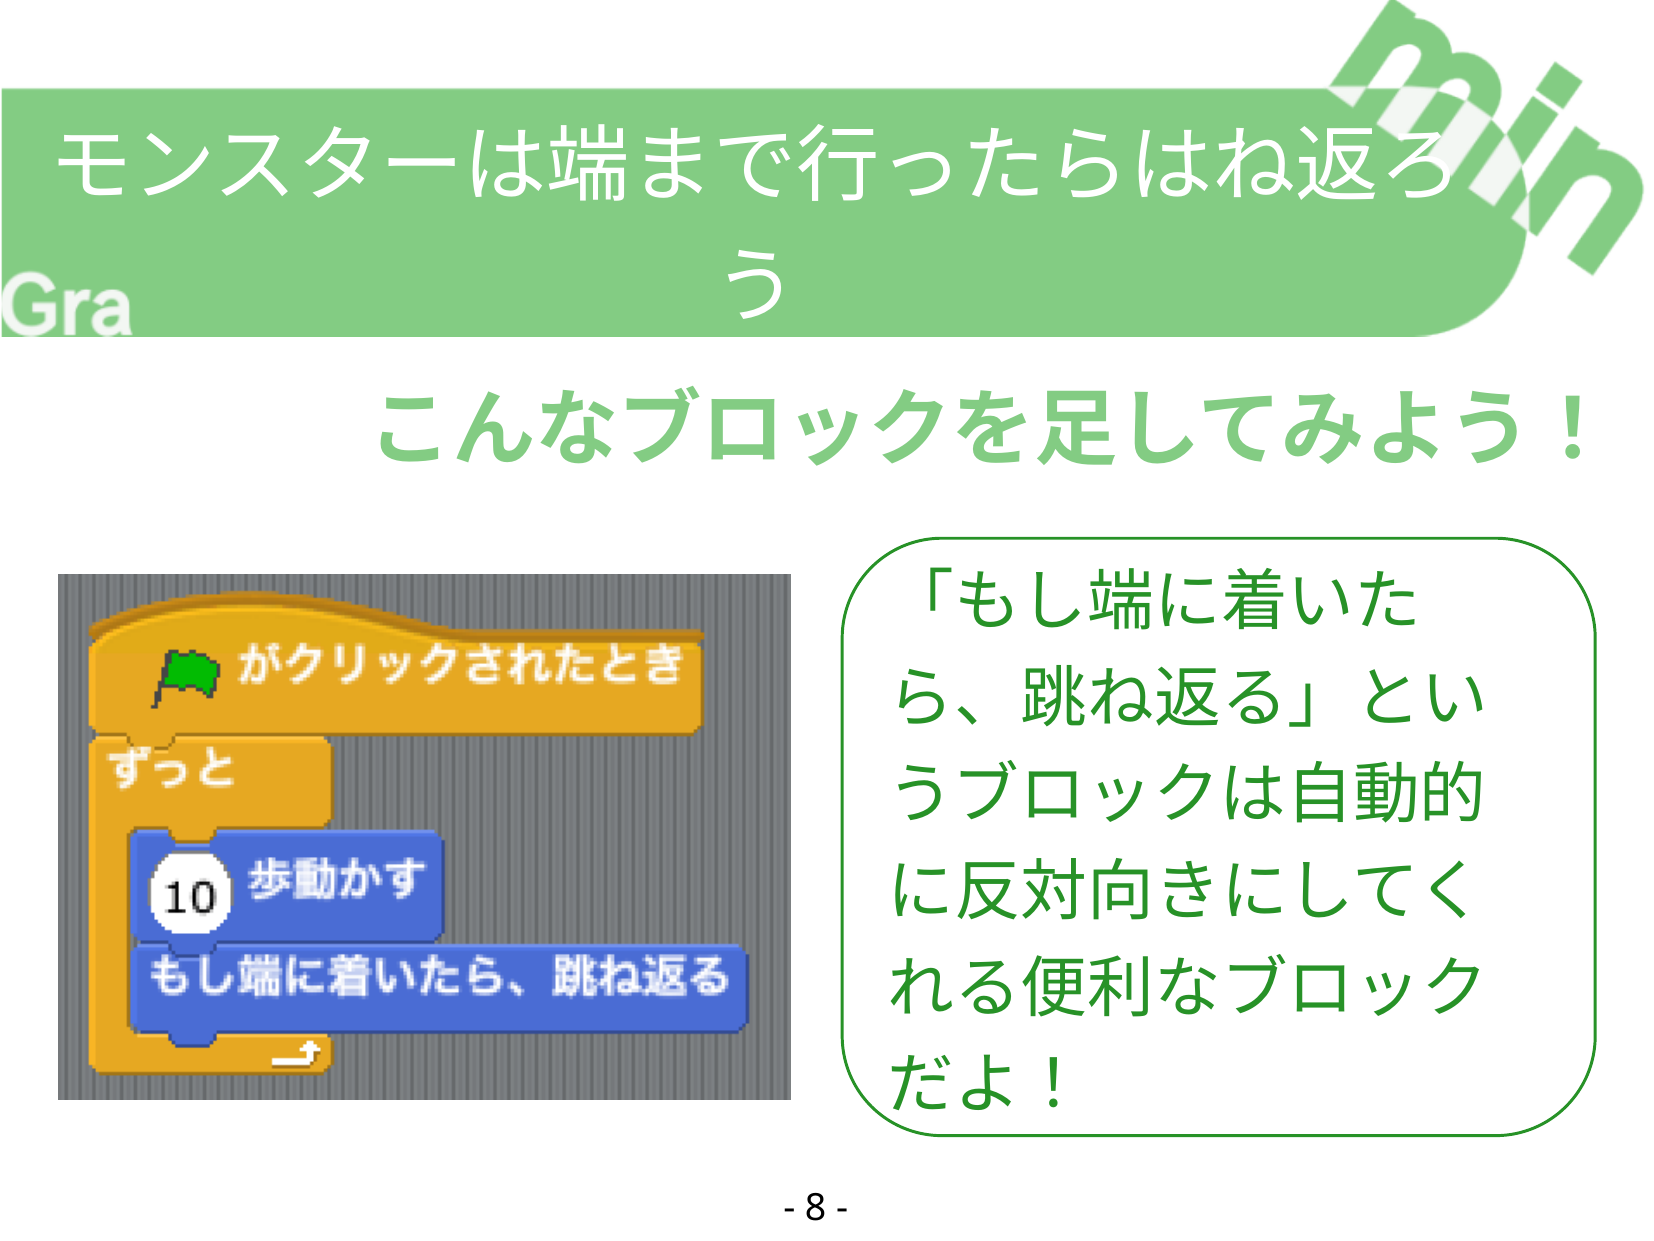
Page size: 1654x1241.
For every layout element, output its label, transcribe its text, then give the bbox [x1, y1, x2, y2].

picture [58, 574, 791, 1100]
text_box 「もし端に着いたら、跳ね返る」というブロックは自動的に反対向きにしてくれる便利なブロックだよ！ [842, 538, 1596, 1136]
picture [1, 0, 1654, 337]
text_box - 8 - [768, 1173, 886, 1241]
text_box こんなブロックを足してみよう！ [35, 354, 1630, 494]
title モンスターは端まで行ったらはね返ろう [11, 113, 1501, 324]
